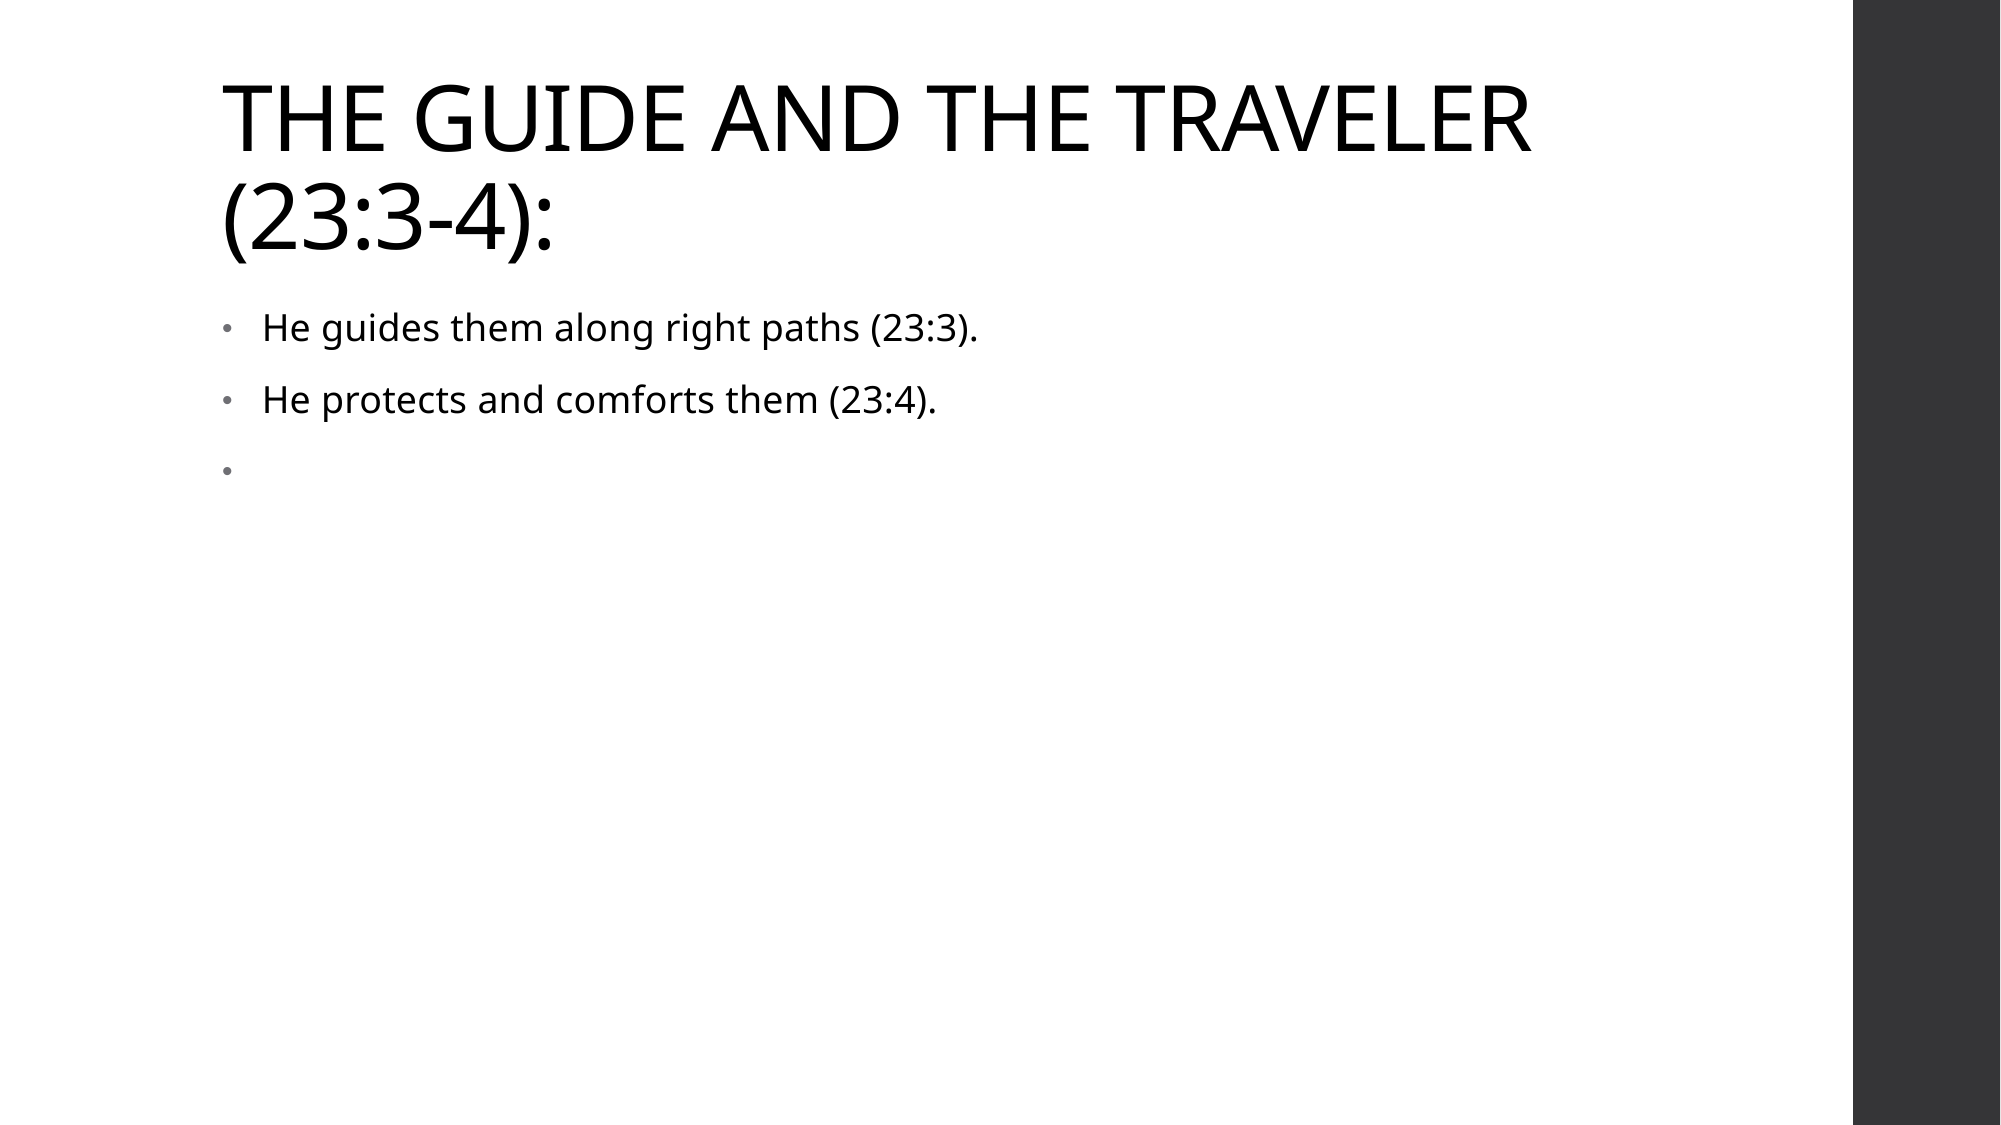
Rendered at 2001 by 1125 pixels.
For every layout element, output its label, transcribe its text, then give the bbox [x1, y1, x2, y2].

title THE GUIDE AND THE TRAVELER (23:3-4): [206, 60, 1797, 278]
list He guides them along right paths (23:3). He protects and comforts them (23:4). [206, 299, 1617, 1014]
